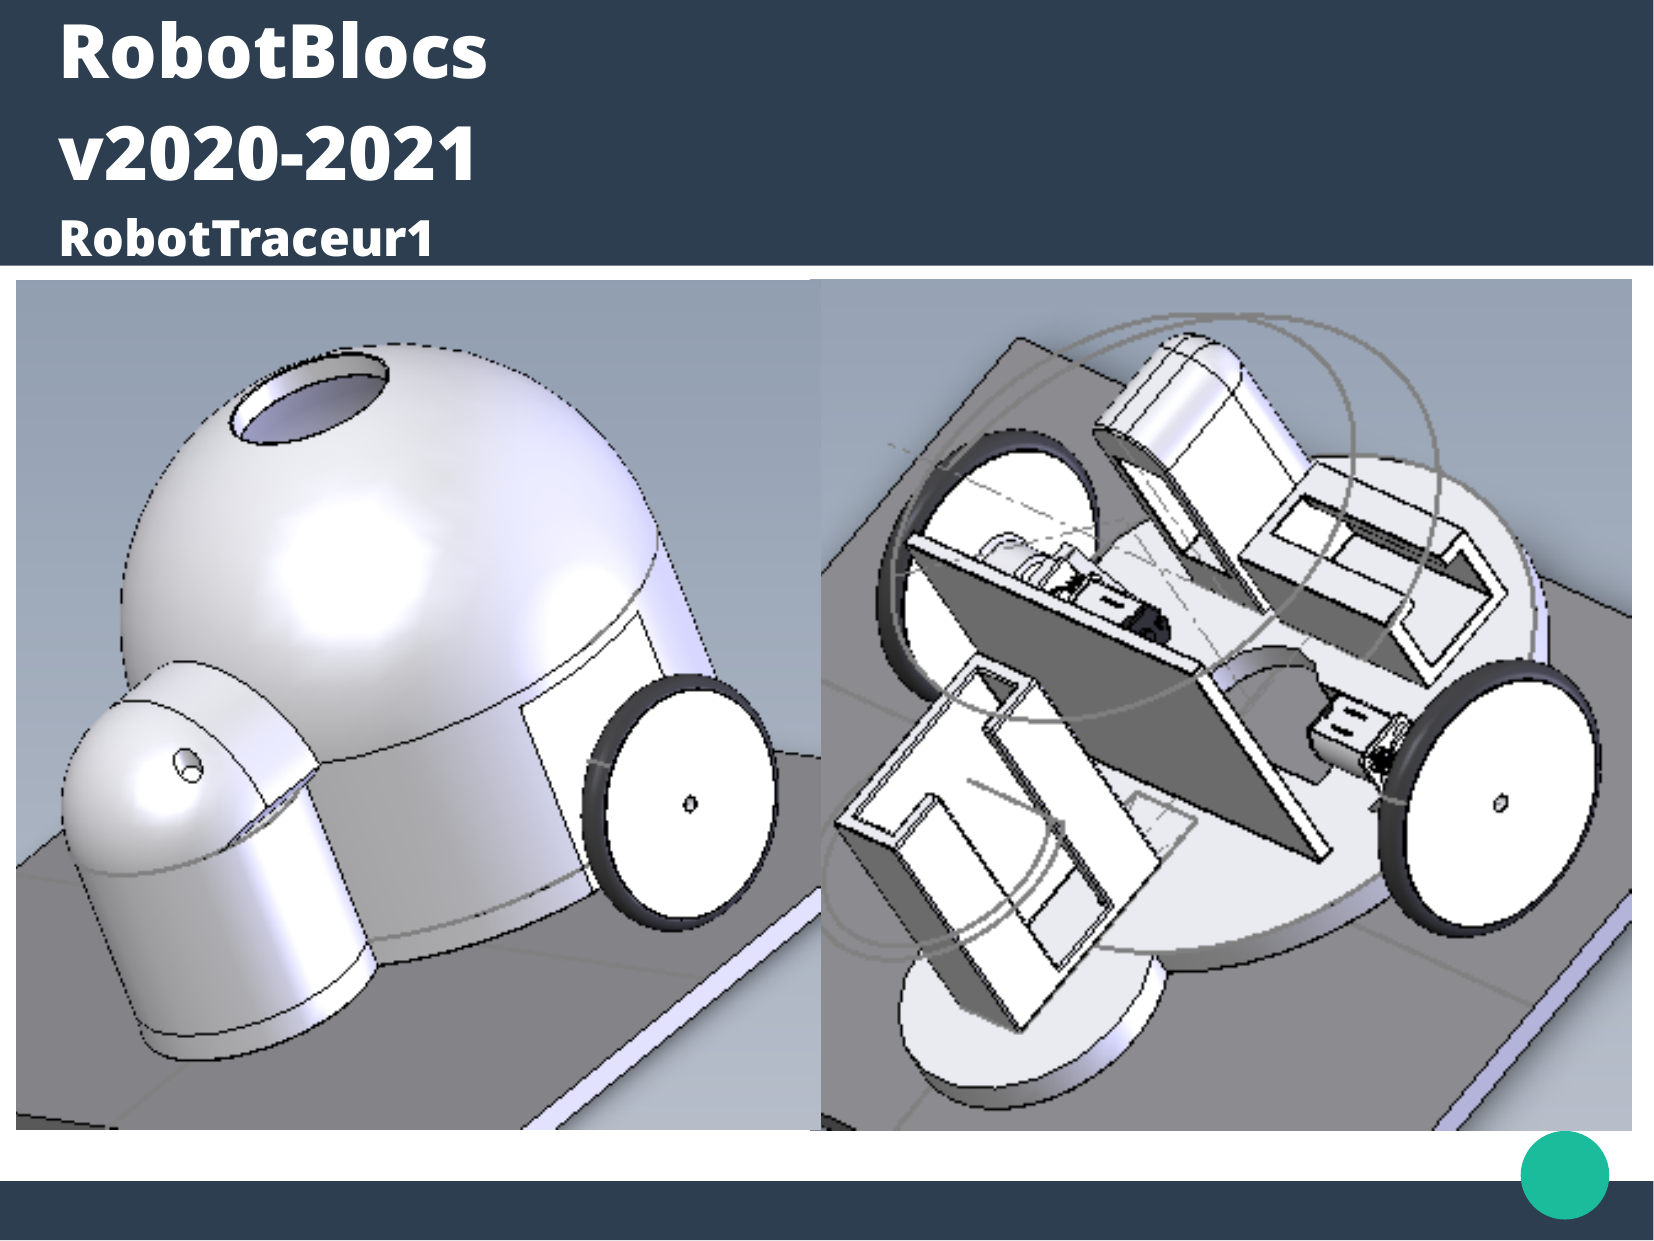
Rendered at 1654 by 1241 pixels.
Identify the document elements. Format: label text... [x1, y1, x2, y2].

title RobotBlocs v2020-2021 RobotTraceur1 [59, 8, 1595, 261]
picture [16, 279, 1632, 1131]
